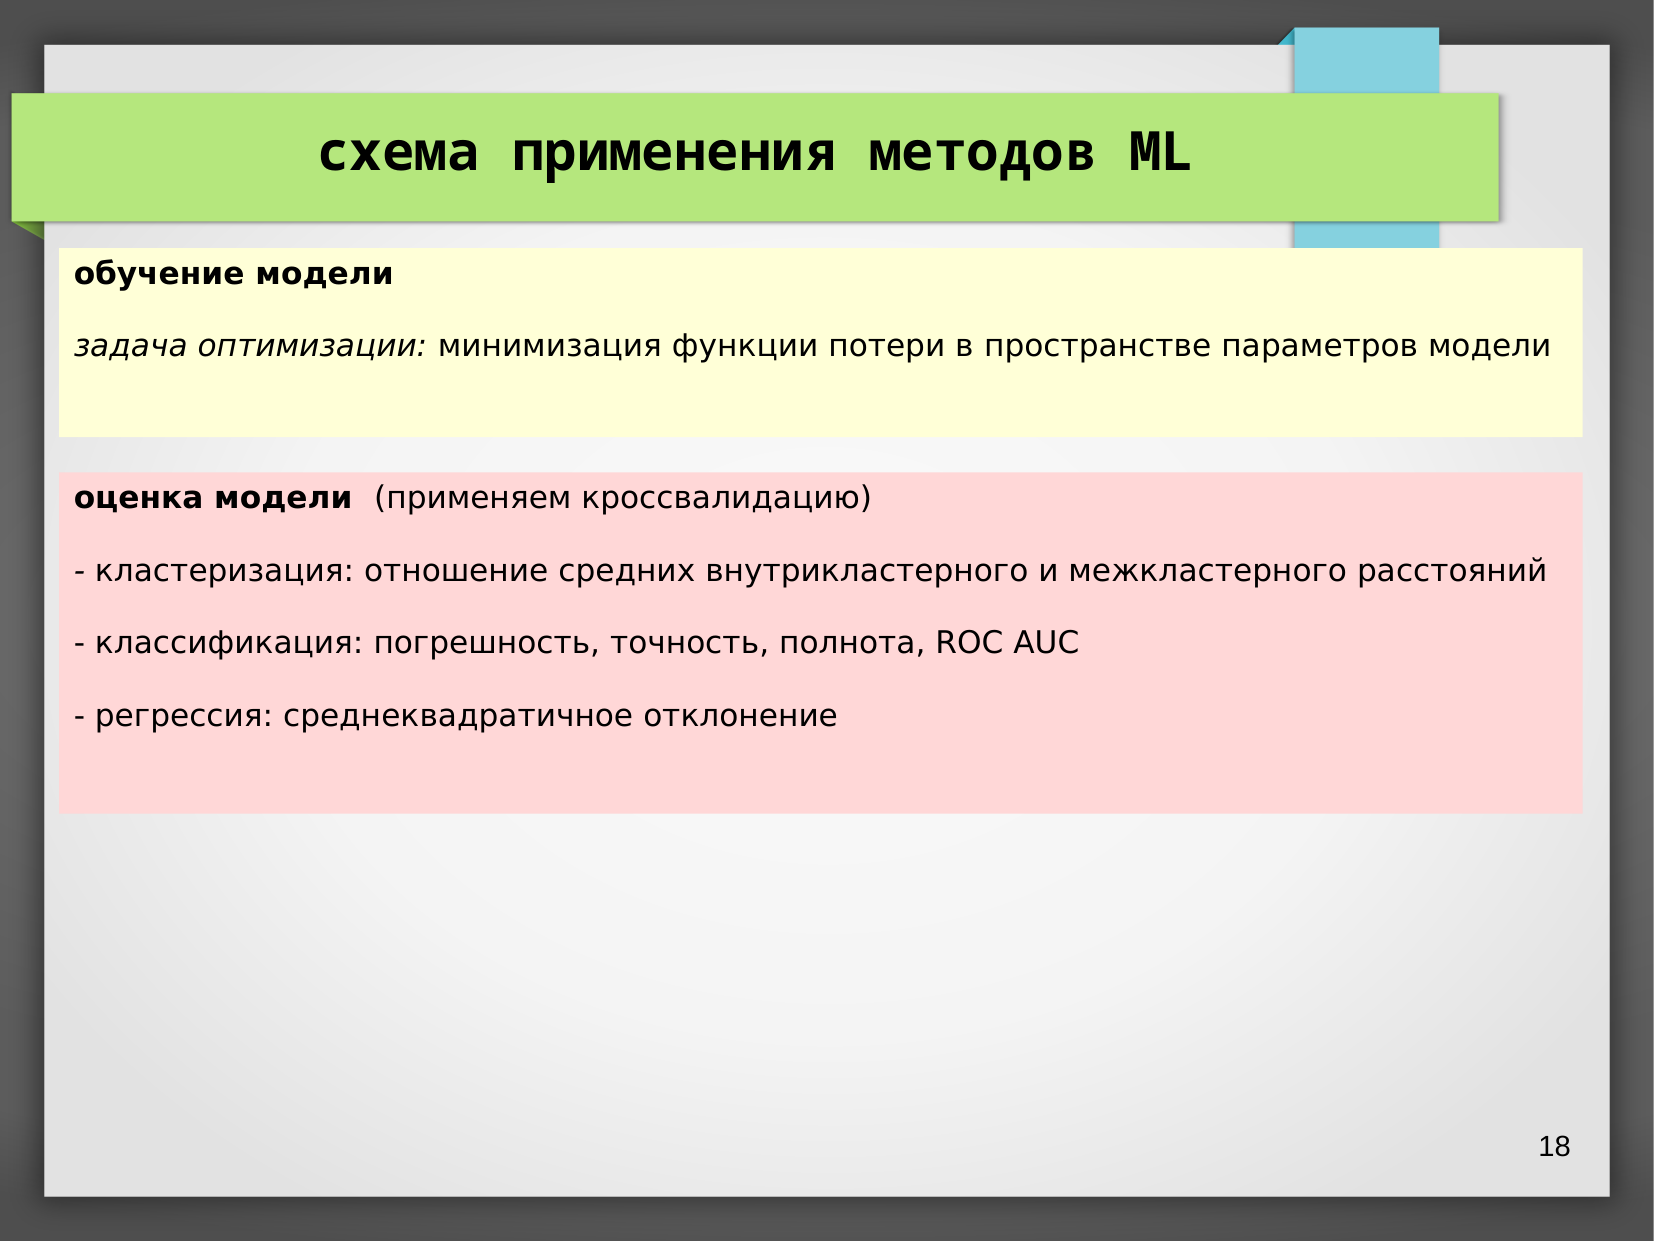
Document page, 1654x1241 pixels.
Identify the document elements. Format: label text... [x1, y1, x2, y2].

title схема применения методов ML [47, 109, 1465, 189]
text_box оценка модели (применяем кроссвалидацию) - кластеризация: отношение средних внутрикластерного и межкластерного расстояний - классификация: погрешность, точность, полнота, ROC AUC - регрессия: среднеквадратичное отклонение [59, 472, 1583, 814]
picture [0, 0, 1654, 1241]
text_box обучение модели задача оптимизации: минимизация функции потери в пространстве параметров модели [59, 248, 1583, 438]
